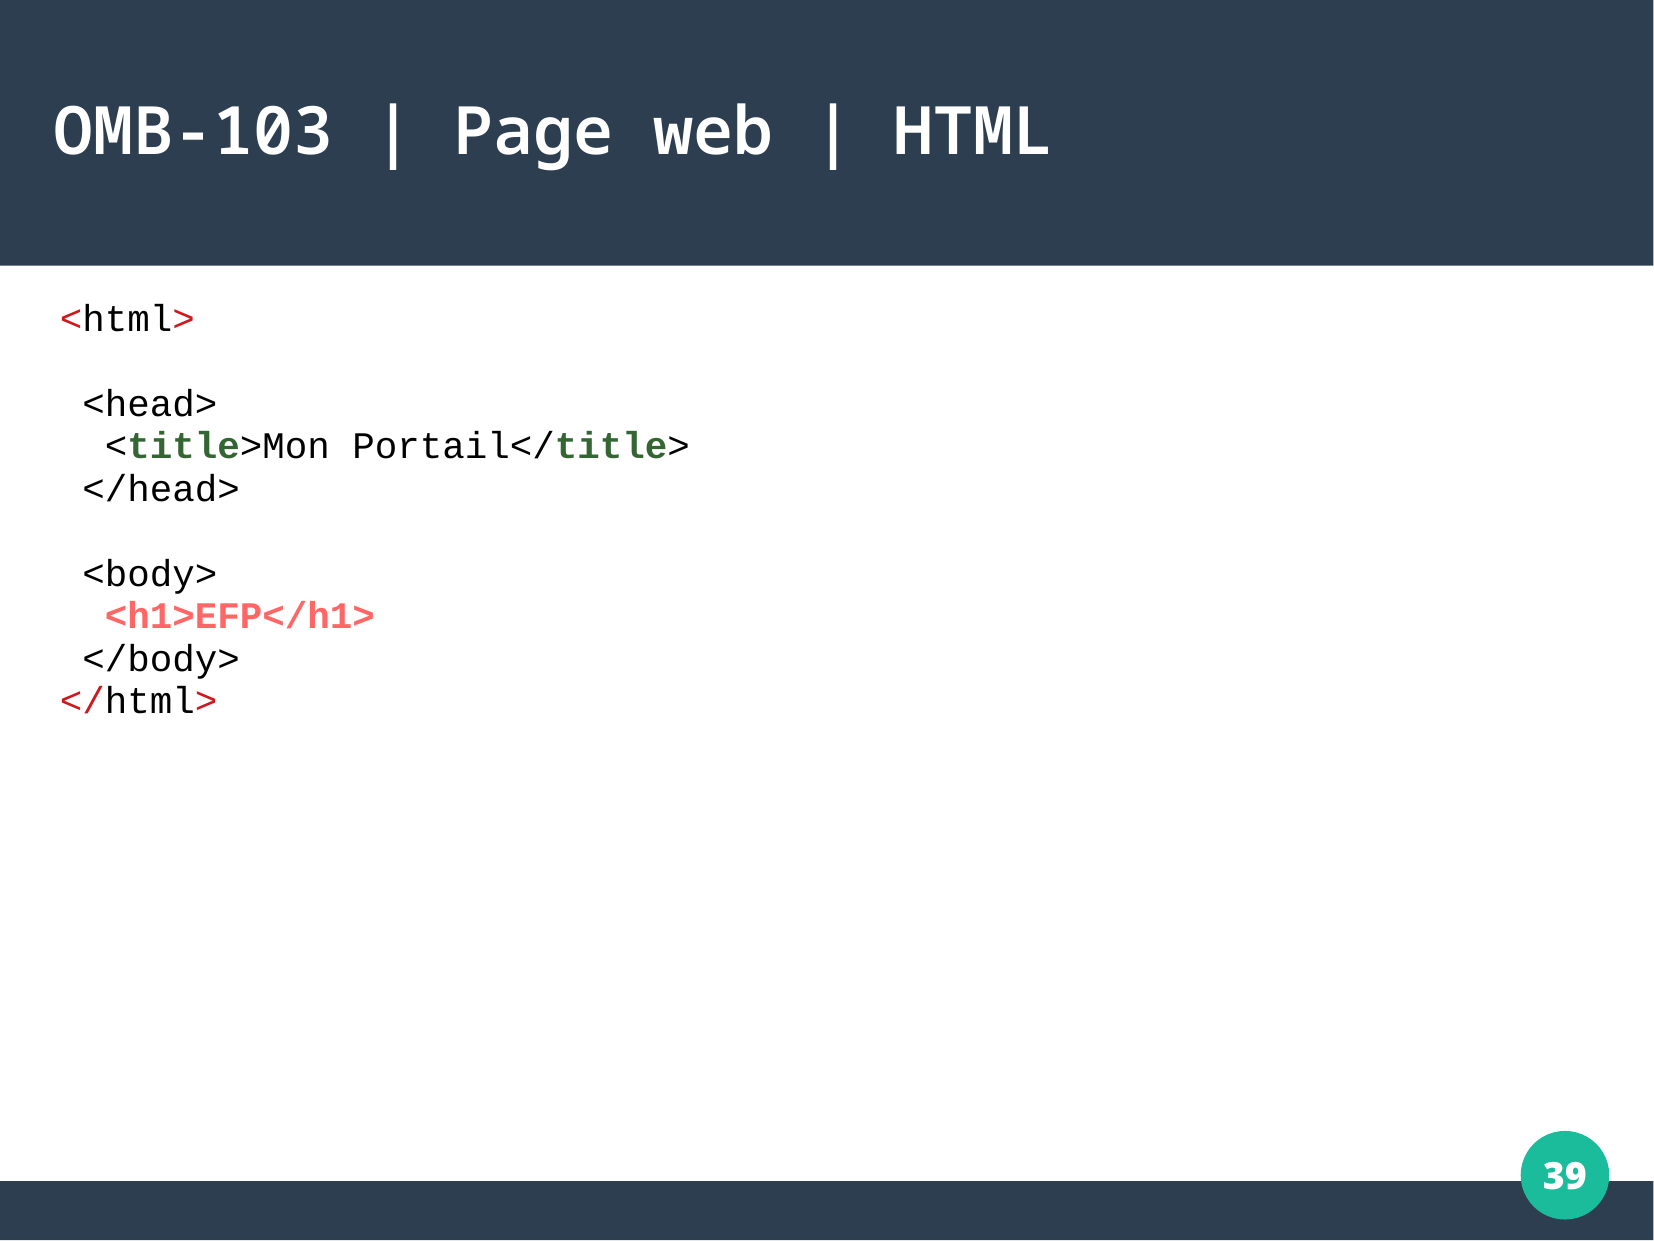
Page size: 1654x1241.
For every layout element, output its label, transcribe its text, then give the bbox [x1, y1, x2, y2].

text_box <html> <head> <title>Mon Portail</title> </head> <body> <h1>EFP</h1> </body> </html> [45, 292, 1546, 1021]
title OMB-103 | Page web | HTML [53, 49, 1589, 208]
